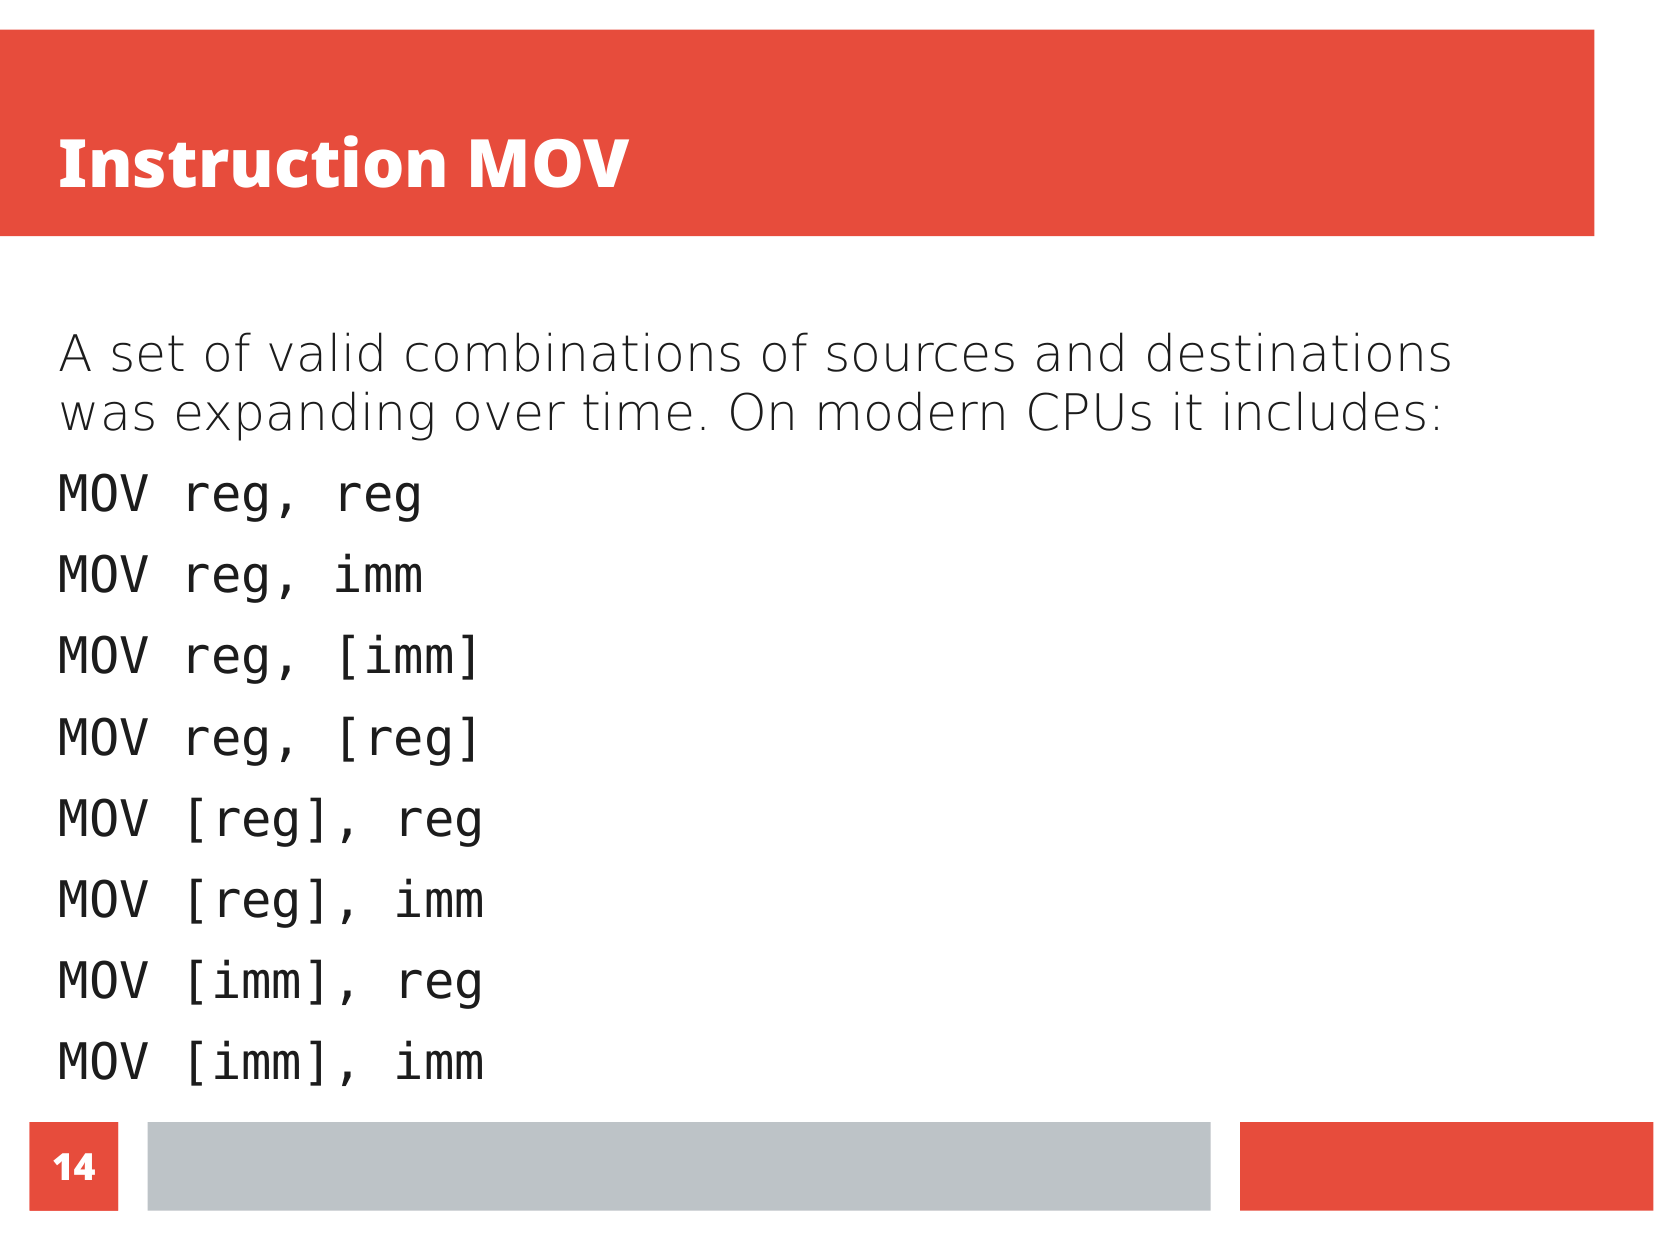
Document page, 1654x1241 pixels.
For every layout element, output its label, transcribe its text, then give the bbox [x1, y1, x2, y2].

title Instruction MOV [59, 59, 1595, 207]
list A set of valid combinations of sources and destinations was expanding over time. On modern CPUs it includes: MOV reg, reg MOV reg, imm MOV reg, [imm] MOV reg, [reg] MOV [reg], reg MOV [reg], imm MOV [imm], reg MOV [imm], imm [59, 324, 1565, 1093]
